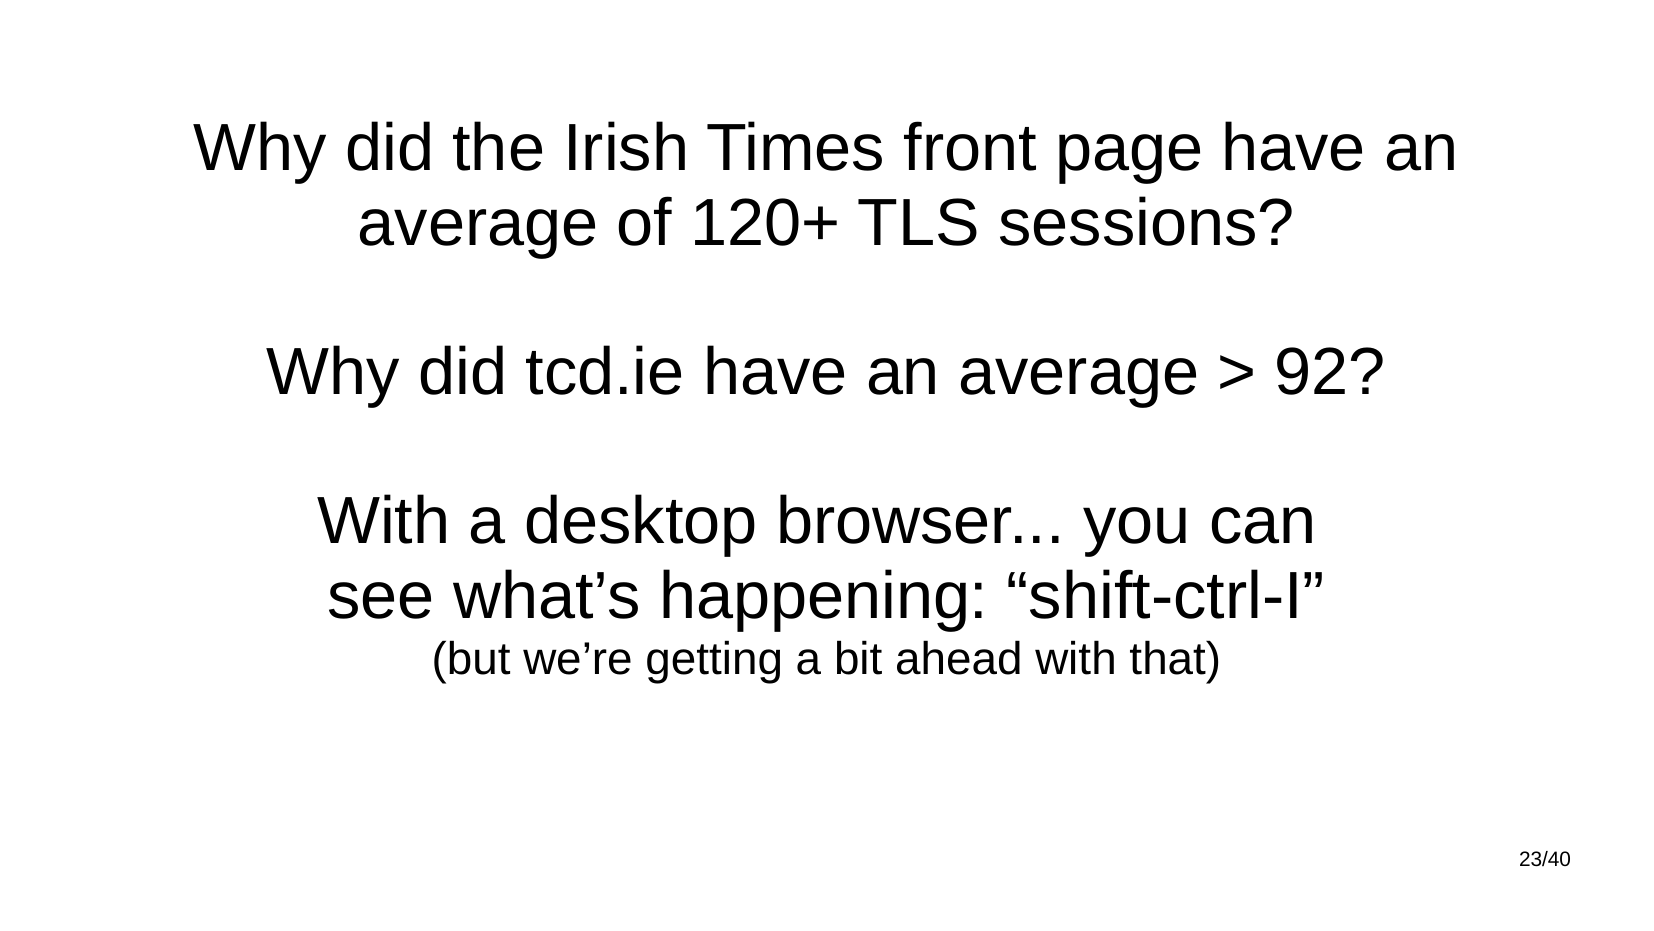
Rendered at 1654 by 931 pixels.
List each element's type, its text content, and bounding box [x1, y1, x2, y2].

subtitle Why did the Irish Times front page have an average of 120+ TLS sessions? Why did tcd.ie have an average > 92? With a desktop browser... you can see what’s happening: “shift-ctrl-I” (but we’re getting a bit ahead with that) [82, 37, 1571, 757]
